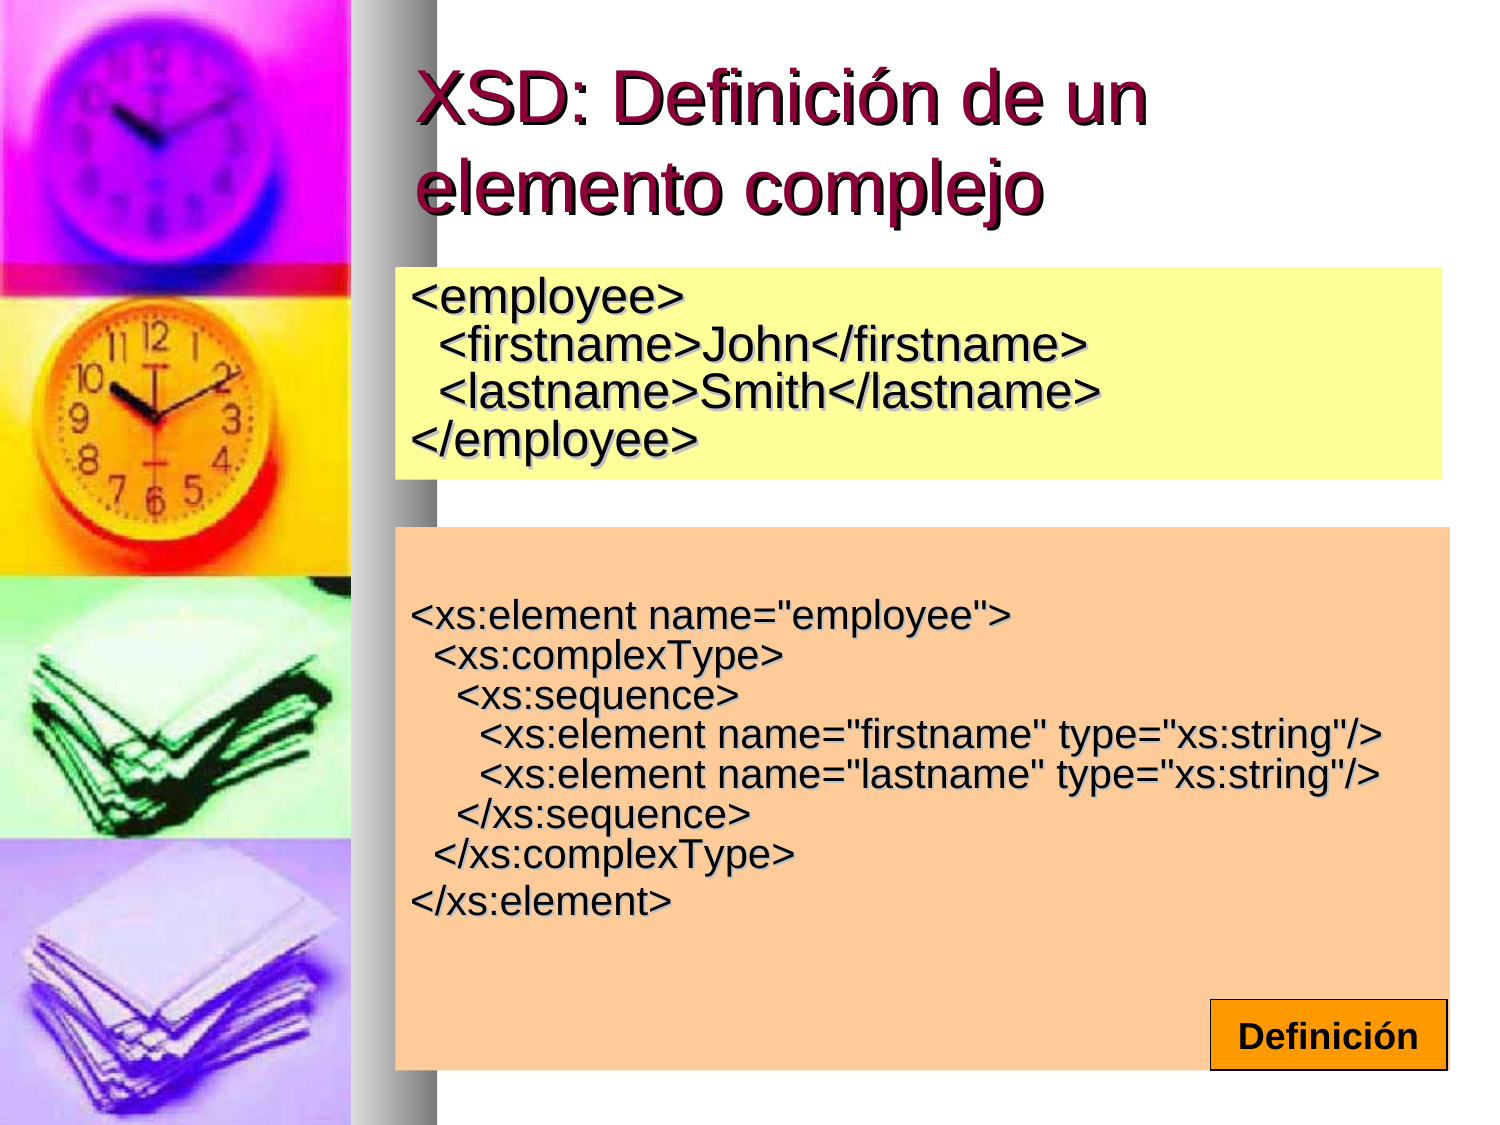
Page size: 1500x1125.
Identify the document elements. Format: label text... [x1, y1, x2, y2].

list <xs:element name="employee"> <xs:complexType> <xs:sequence> <xs:element name="firstname" type="xs:string"/> <xs:element name="lastname" type="xs:string"/> </xs:sequence> </xs:complexType> </xs:element> [395, 527, 1450, 1071]
picture [0, 0, 351, 1125]
list <employee> <firstname>John</firstname> <lastname>Smith</lastname> </employee> [395, 267, 1443, 480]
title XSD: Definición de un elemento complejo [399, 37, 1450, 238]
text_box Definición [1210, 999, 1447, 1071]
